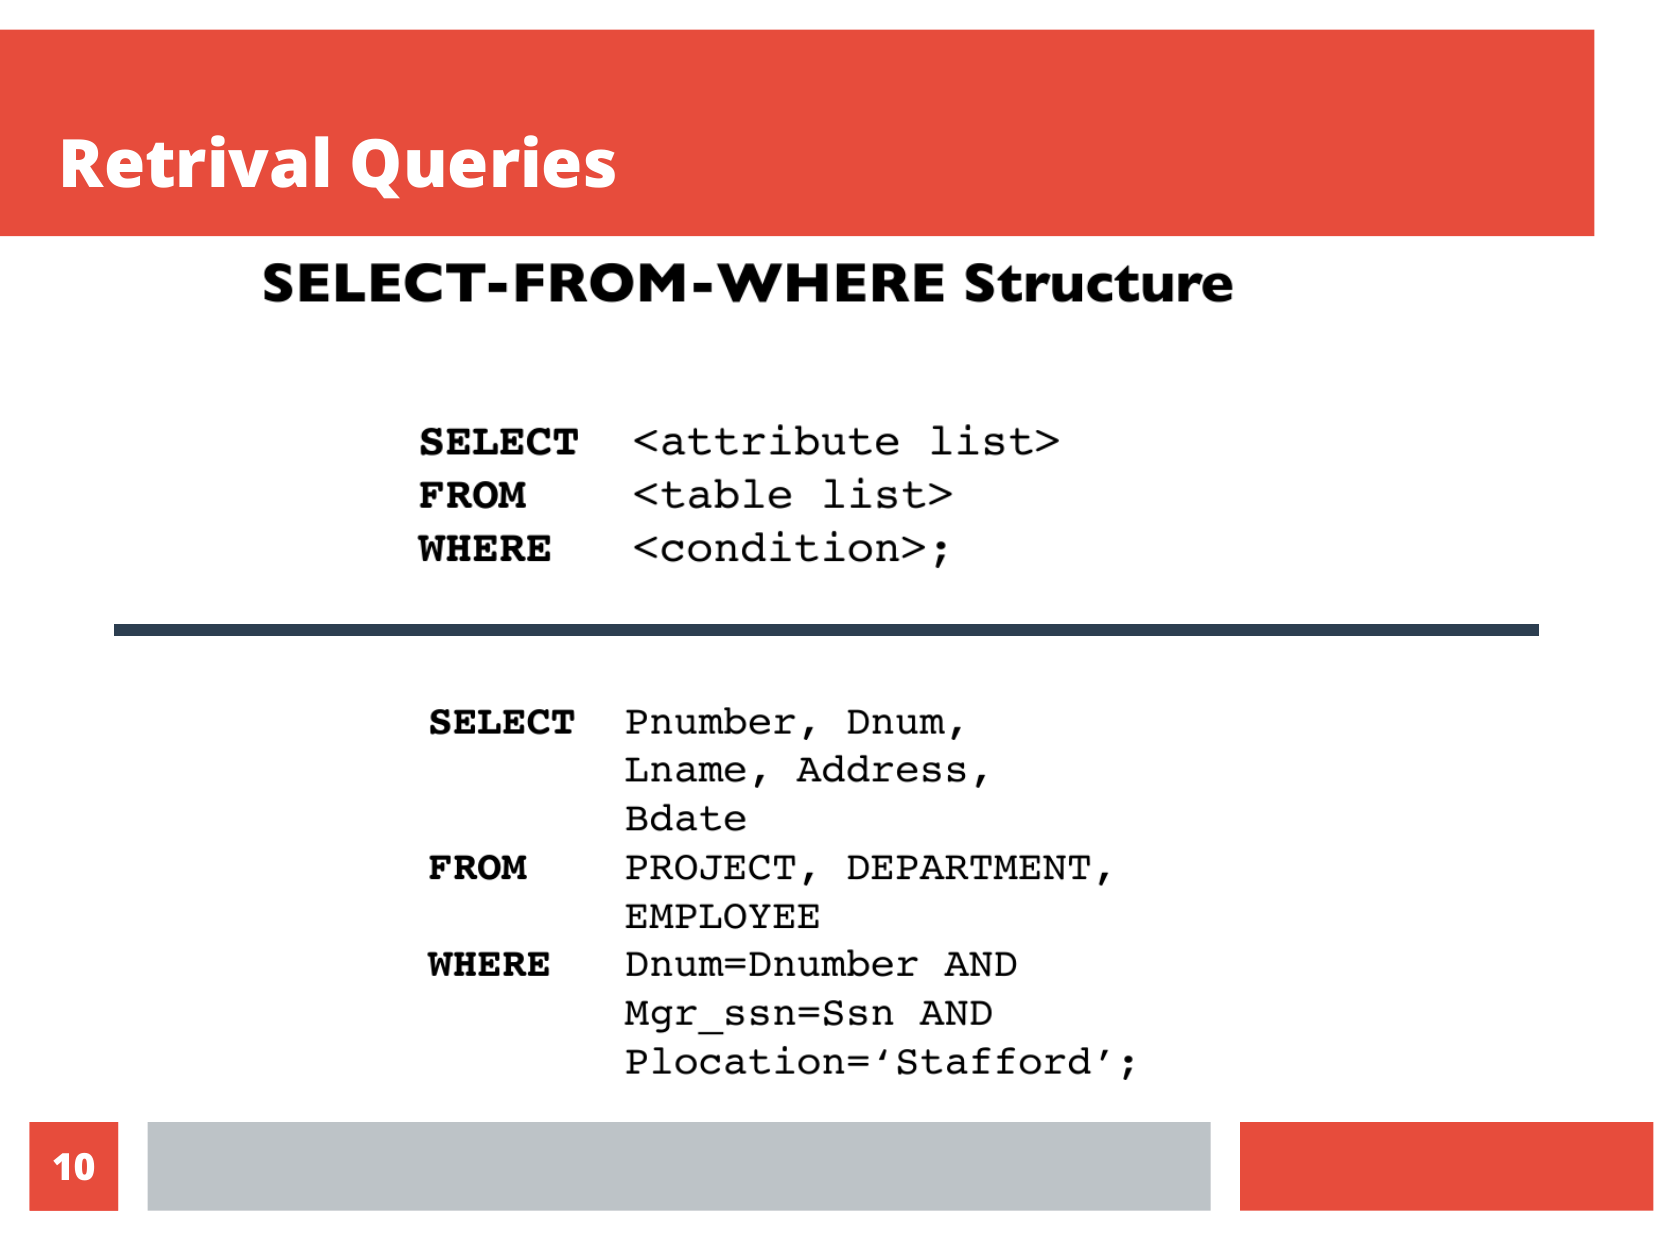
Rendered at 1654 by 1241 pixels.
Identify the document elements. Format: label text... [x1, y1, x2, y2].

title Retrival Queries [59, 59, 1595, 207]
picture [260, 254, 1251, 582]
picture [405, 689, 1156, 1097]
